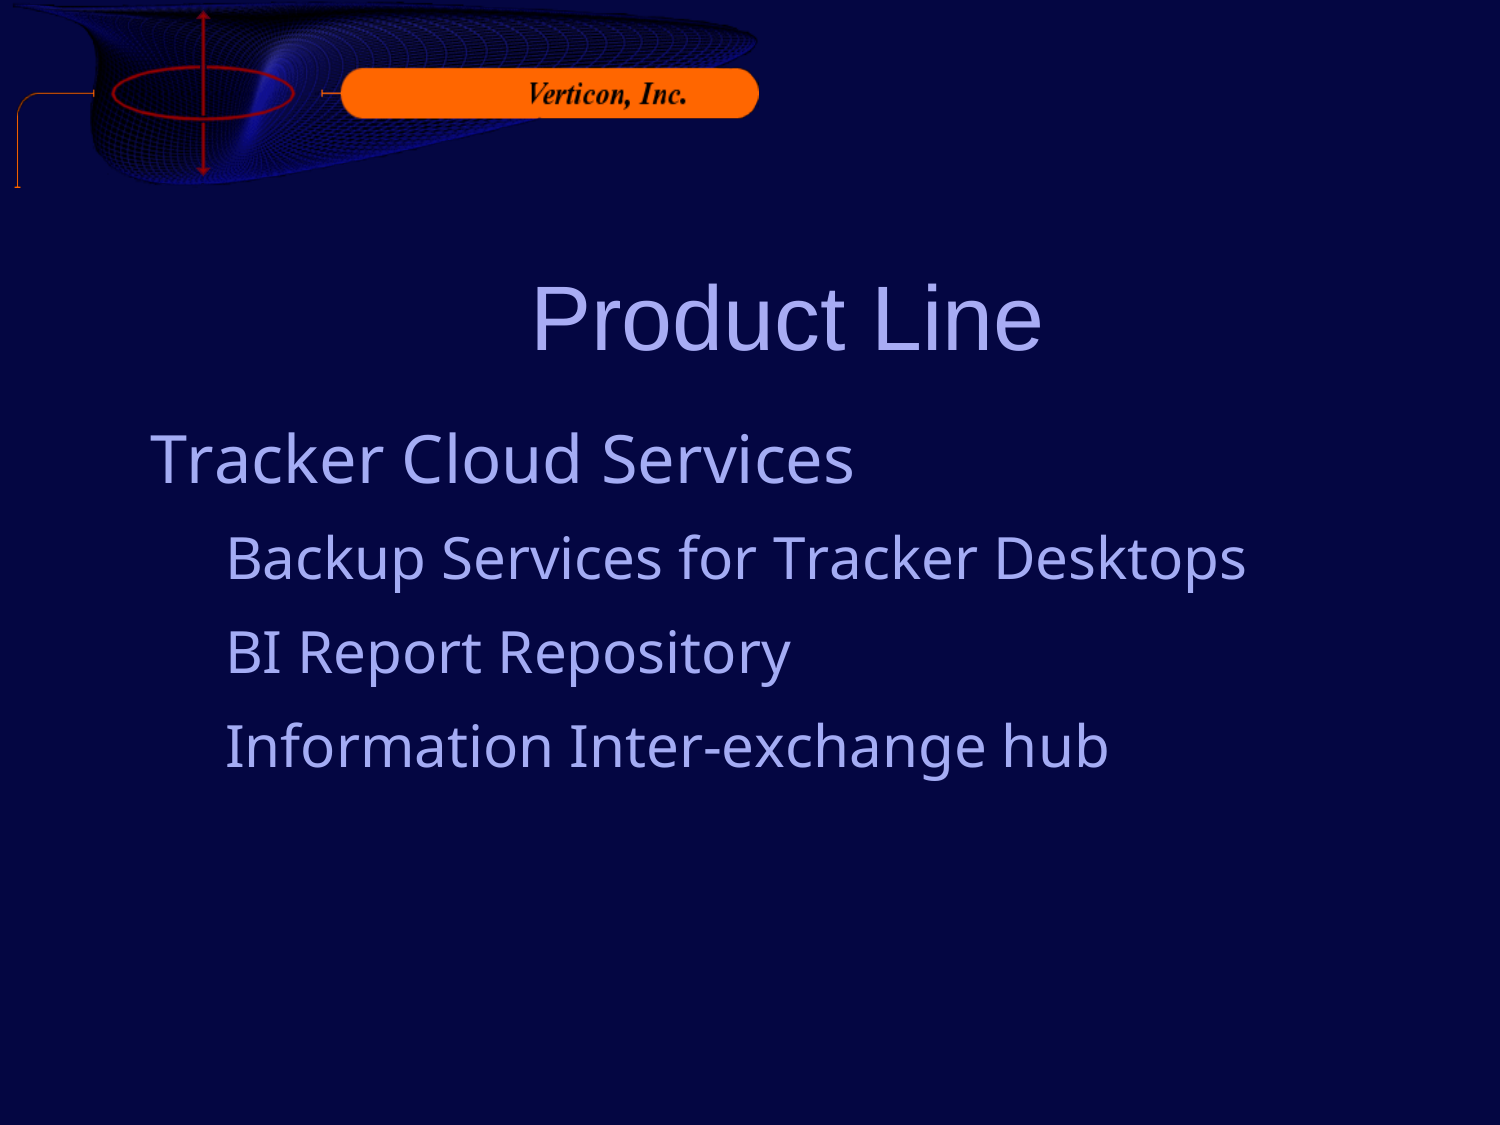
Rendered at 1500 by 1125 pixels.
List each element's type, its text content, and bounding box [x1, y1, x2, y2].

picture [8, 0, 759, 188]
title Product Line [112, 224, 1463, 413]
list Tracker Cloud Services Backup Services for Tracker Desktops BI Report Repository Information Inter-exchange hub [150, 412, 1385, 1052]
